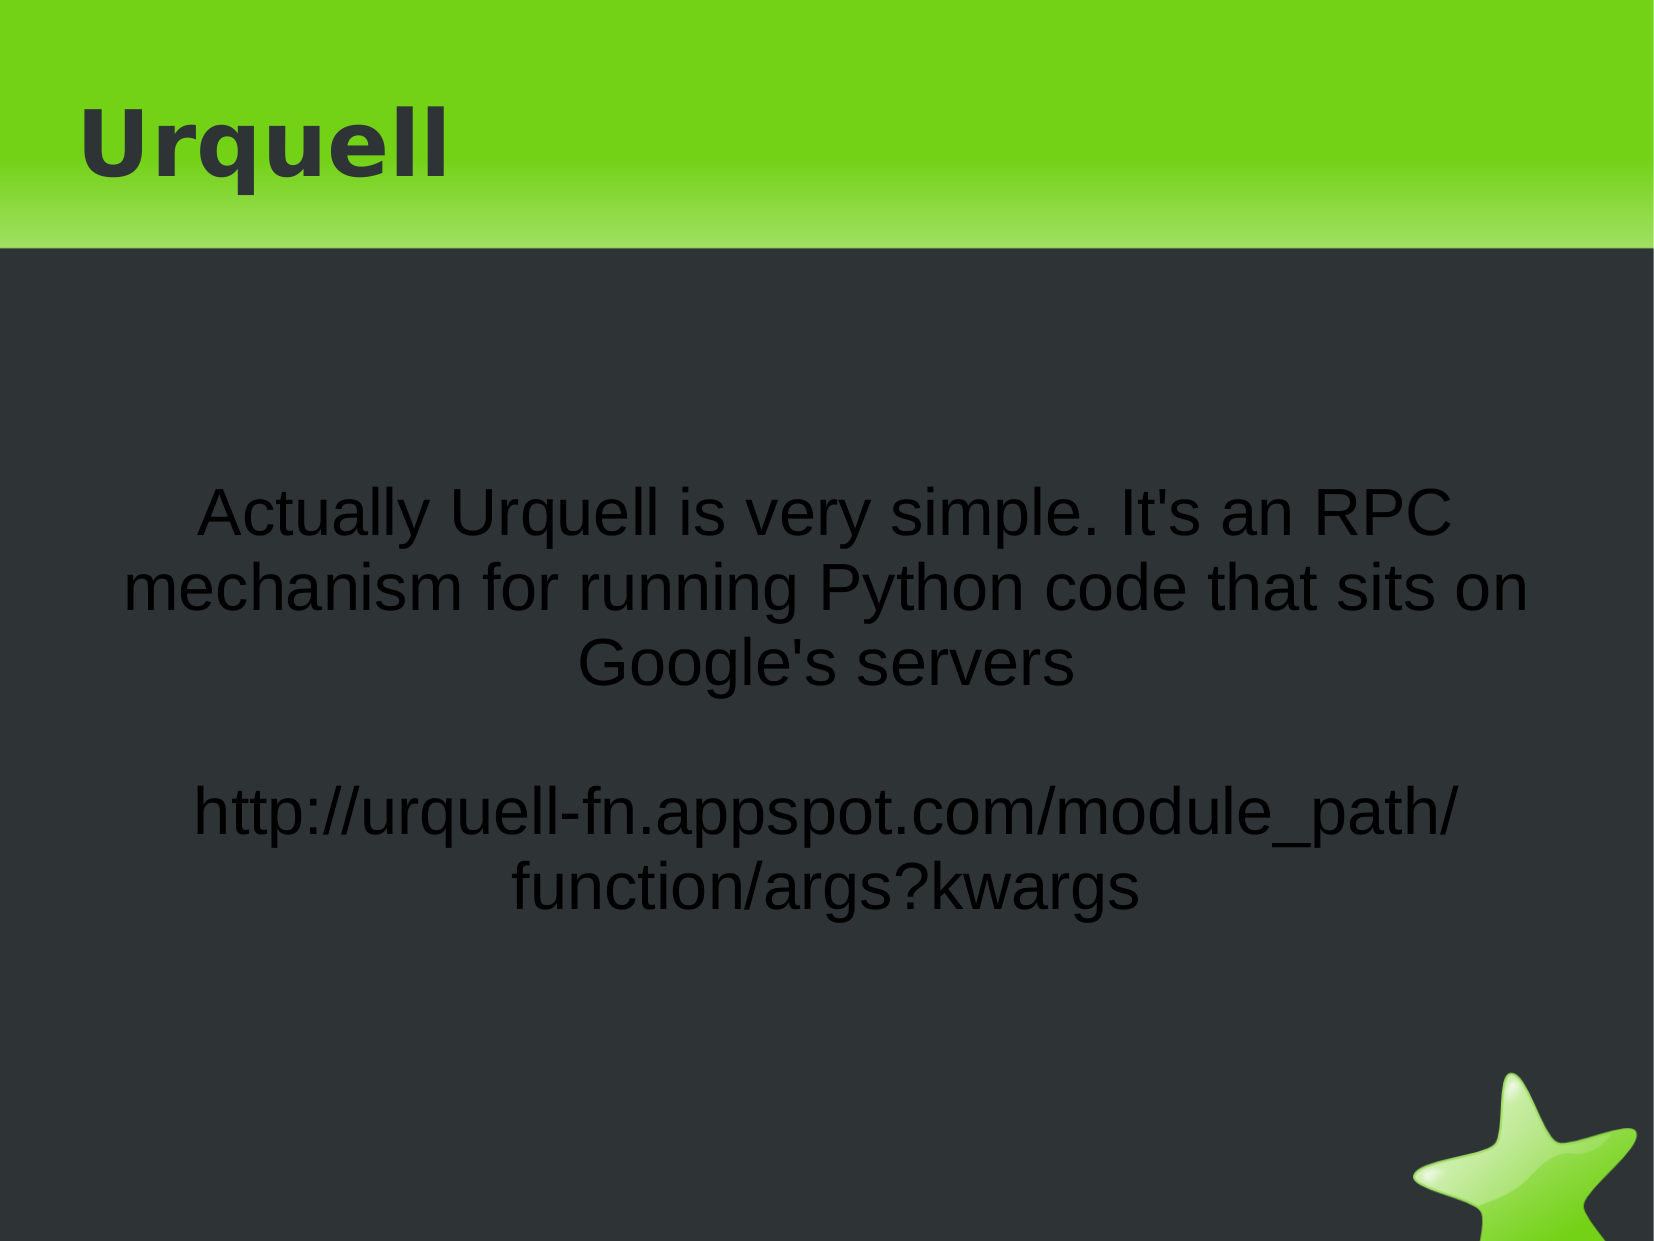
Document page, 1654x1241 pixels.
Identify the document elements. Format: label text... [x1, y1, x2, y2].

title Urquell [76, 41, 1565, 249]
picture [0, 0, 1654, 1241]
subtitle Actually Urquell is very simple. It's an RPC mechanism for running Python code that sits on Google's servers http://urquell-fn.appspot.com/module_path/function/args?kwargs [82, 290, 1571, 1109]
